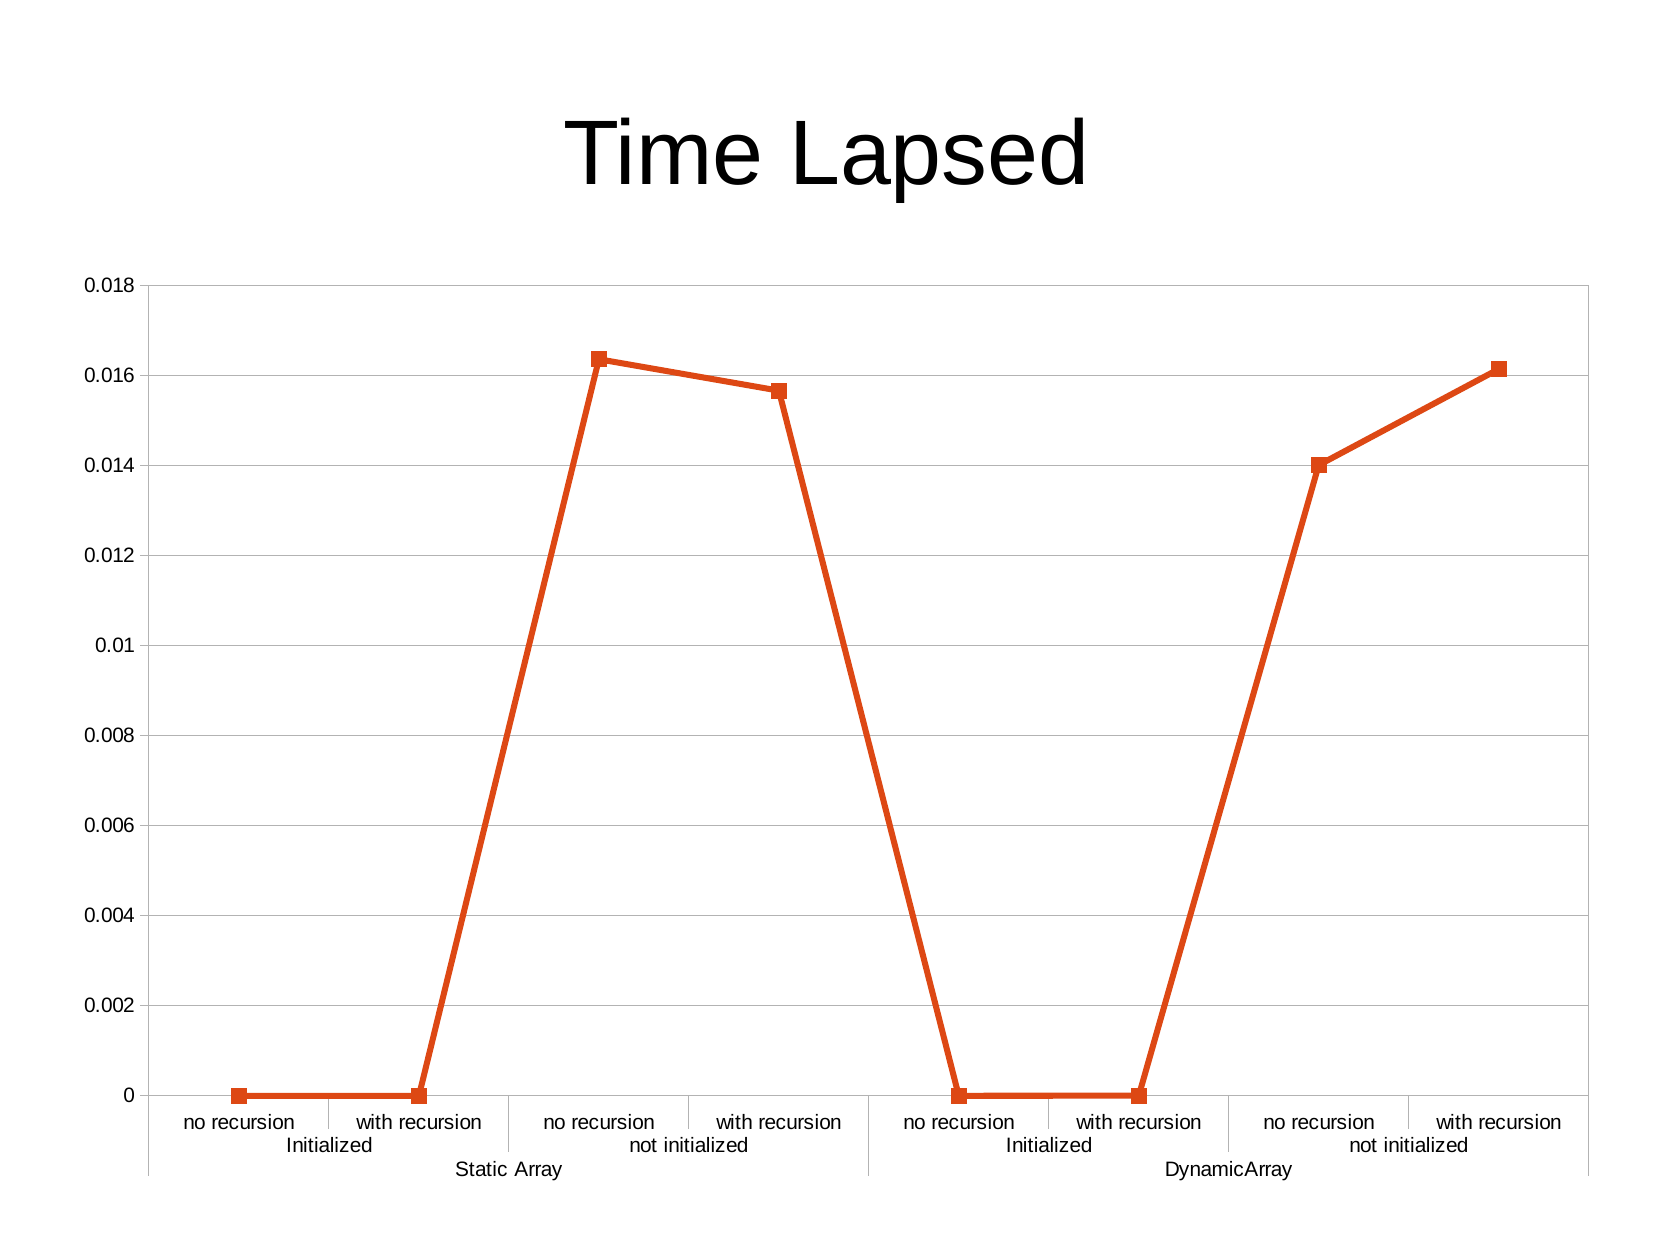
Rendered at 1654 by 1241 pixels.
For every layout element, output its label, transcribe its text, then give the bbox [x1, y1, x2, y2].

title Time Lapsed [82, 49, 1571, 255]
chart [52, 255, 1621, 1201]
